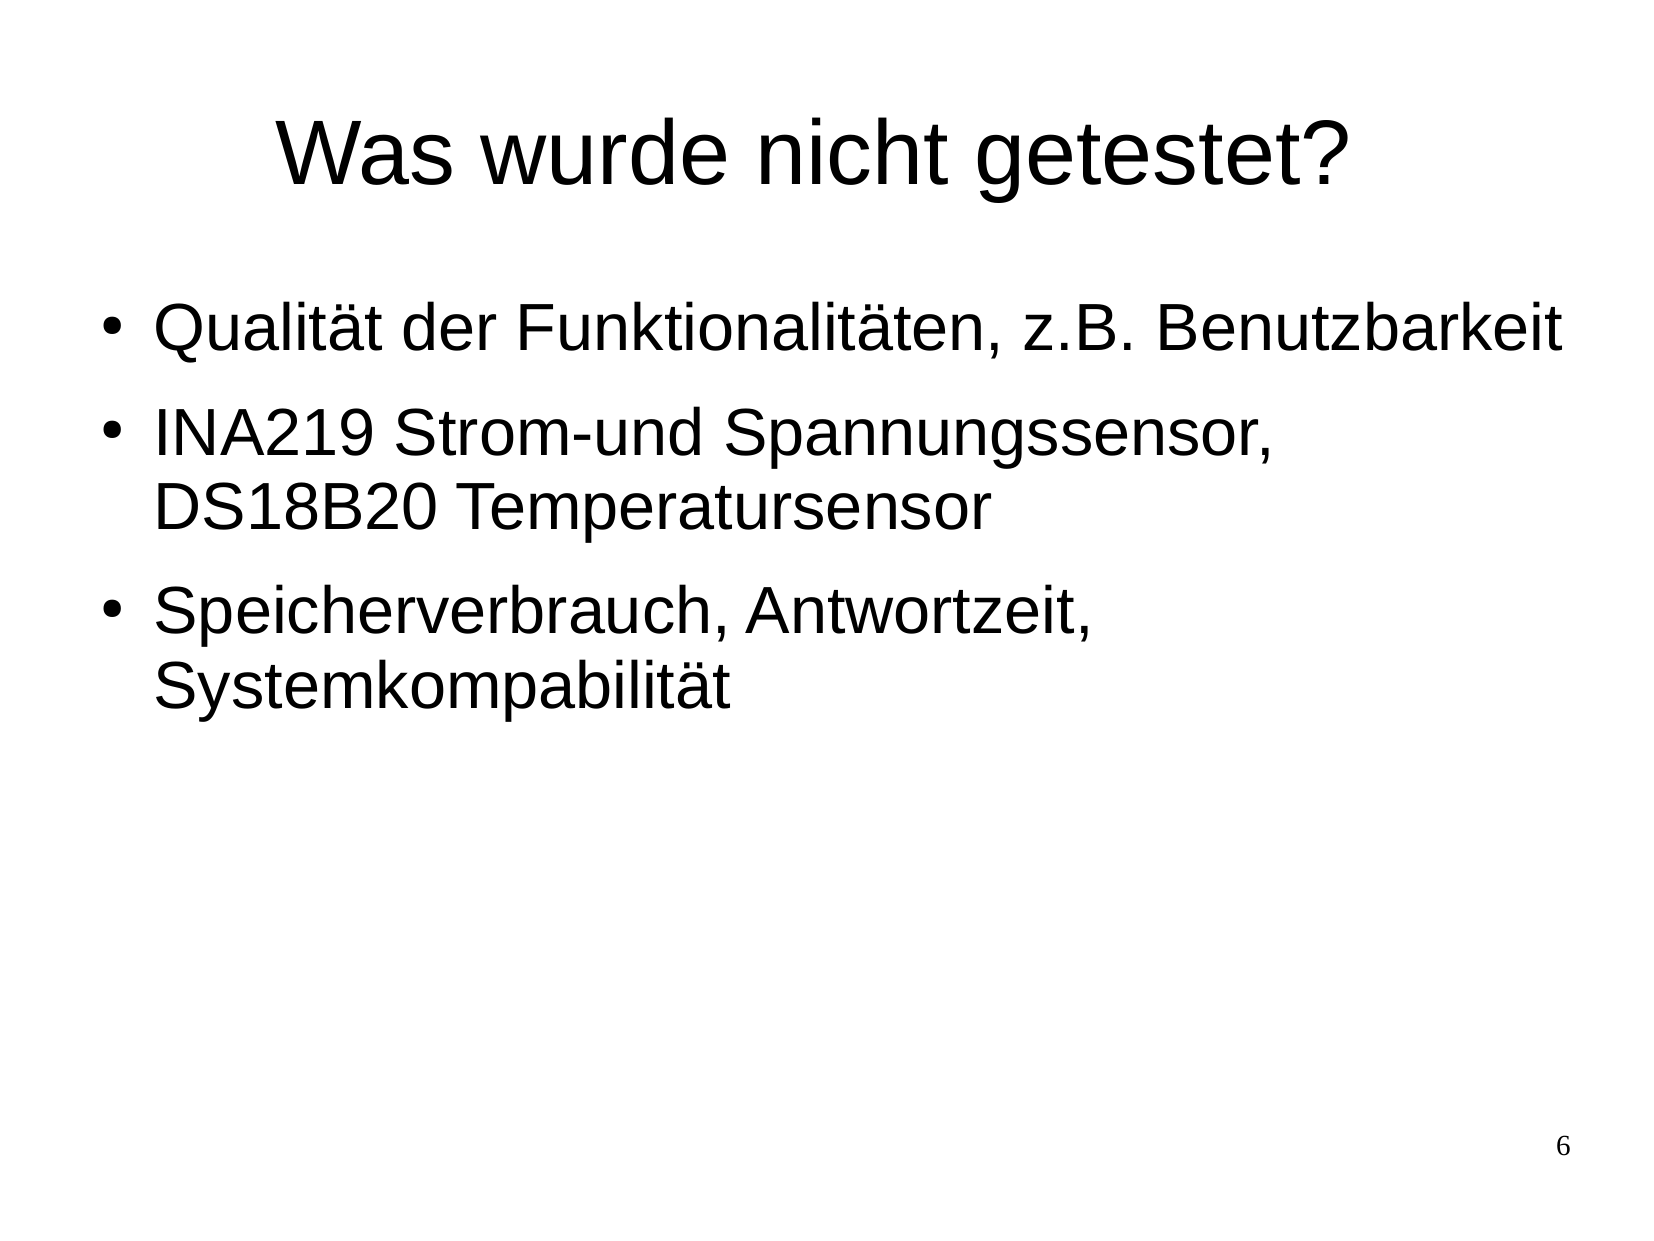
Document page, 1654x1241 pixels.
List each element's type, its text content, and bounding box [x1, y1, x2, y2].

title Was wurde nicht getestet? [82, 49, 1571, 257]
list Qualität der Funktionalitäten, z.B. Benutzbarkeit INA219 Strom-und Spannungssensor, DS18B20 Temperatursensor Speicherverbrauch, Antwortzeit, Systemkompabilität [82, 290, 1571, 1010]
